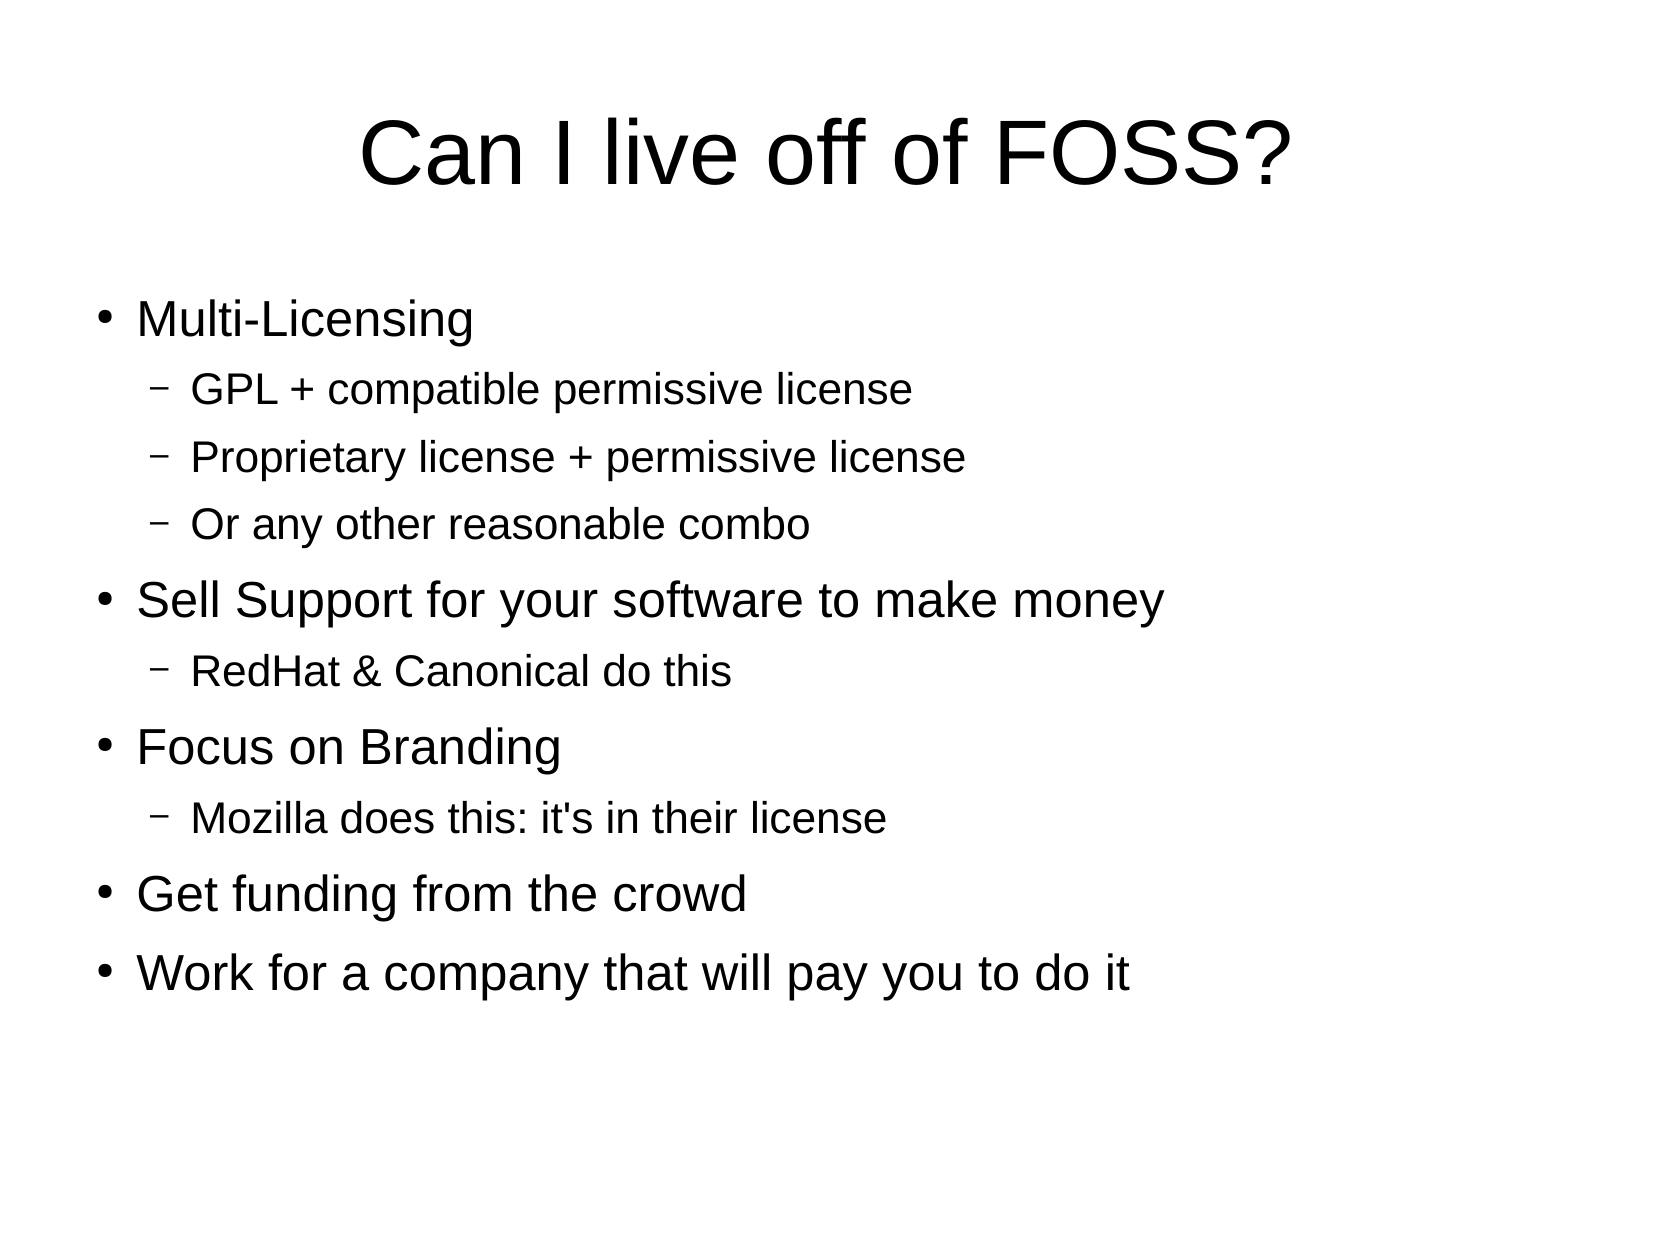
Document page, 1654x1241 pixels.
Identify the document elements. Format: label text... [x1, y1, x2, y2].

list Multi-Licensing GPL + compatible permissive license Proprietary license + permissive license Or any other reasonable combo Sell Support for your software to make money RedHat & Canonical do this Focus on Branding Mozilla does this: it's in their license Get funding from the crowd Work for a company that will pay you to do it [82, 290, 1571, 1010]
title Can I live off of FOSS? [82, 49, 1571, 257]
